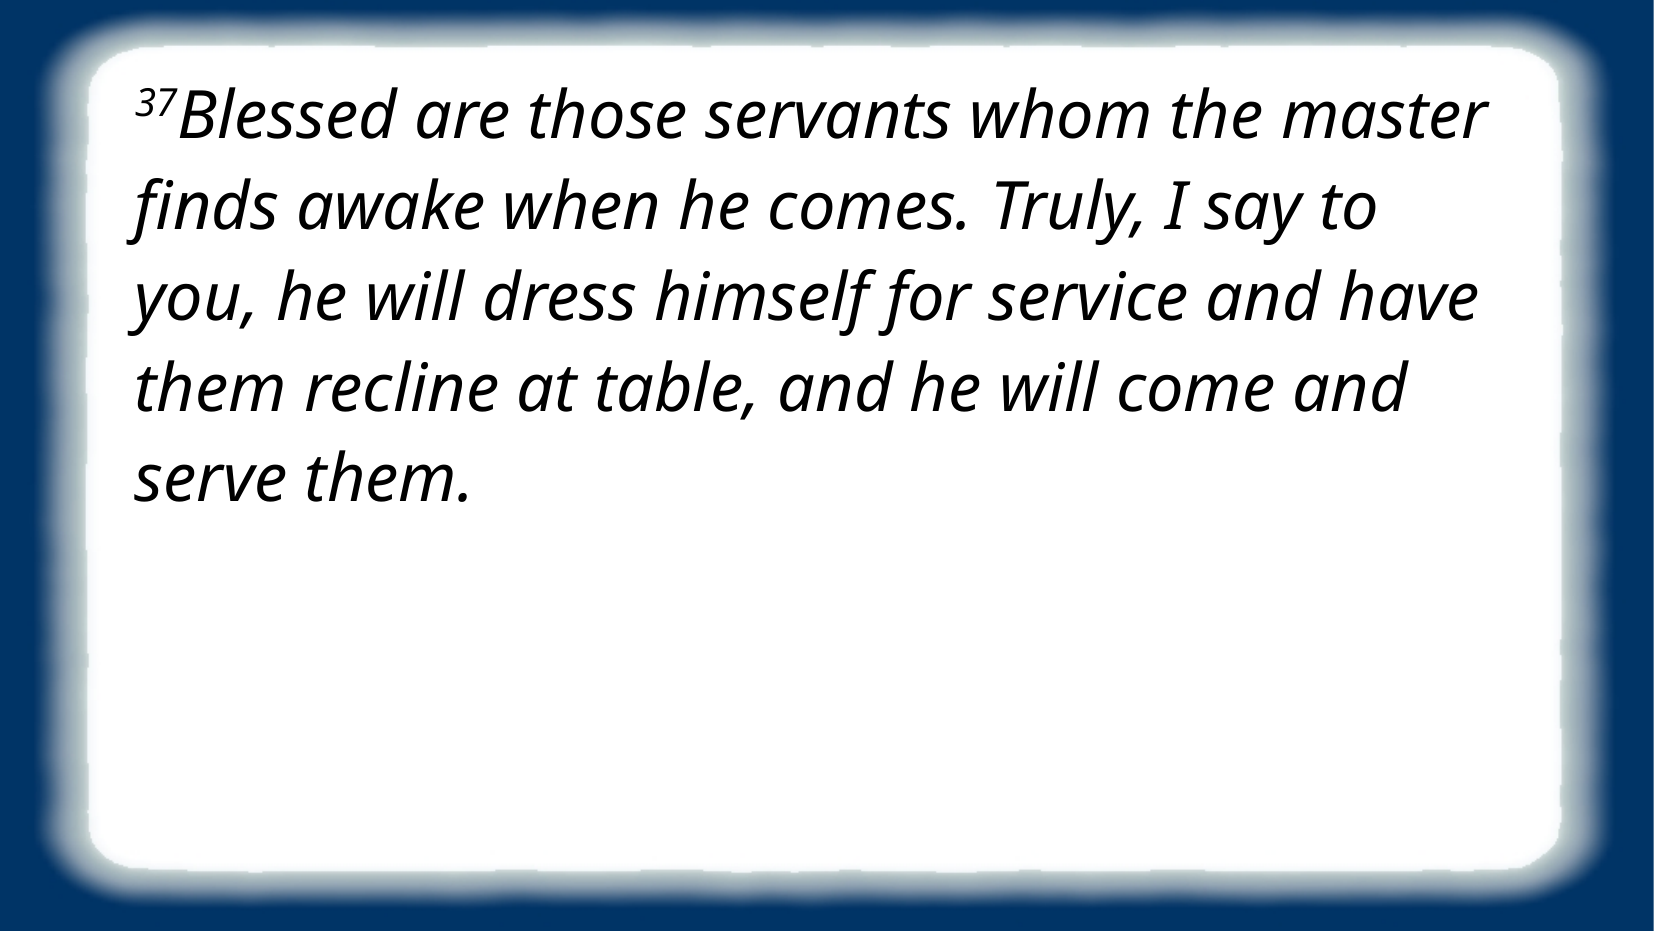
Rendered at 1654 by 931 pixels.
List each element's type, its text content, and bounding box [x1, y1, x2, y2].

text_box 37Blessed are those servants whom the master finds awake when he comes. Truly, I say to you, he will dress himself for service and have them recline at table, and he will come and serve them. [120, 60, 1531, 519]
picture [0, 0, 1654, 931]
